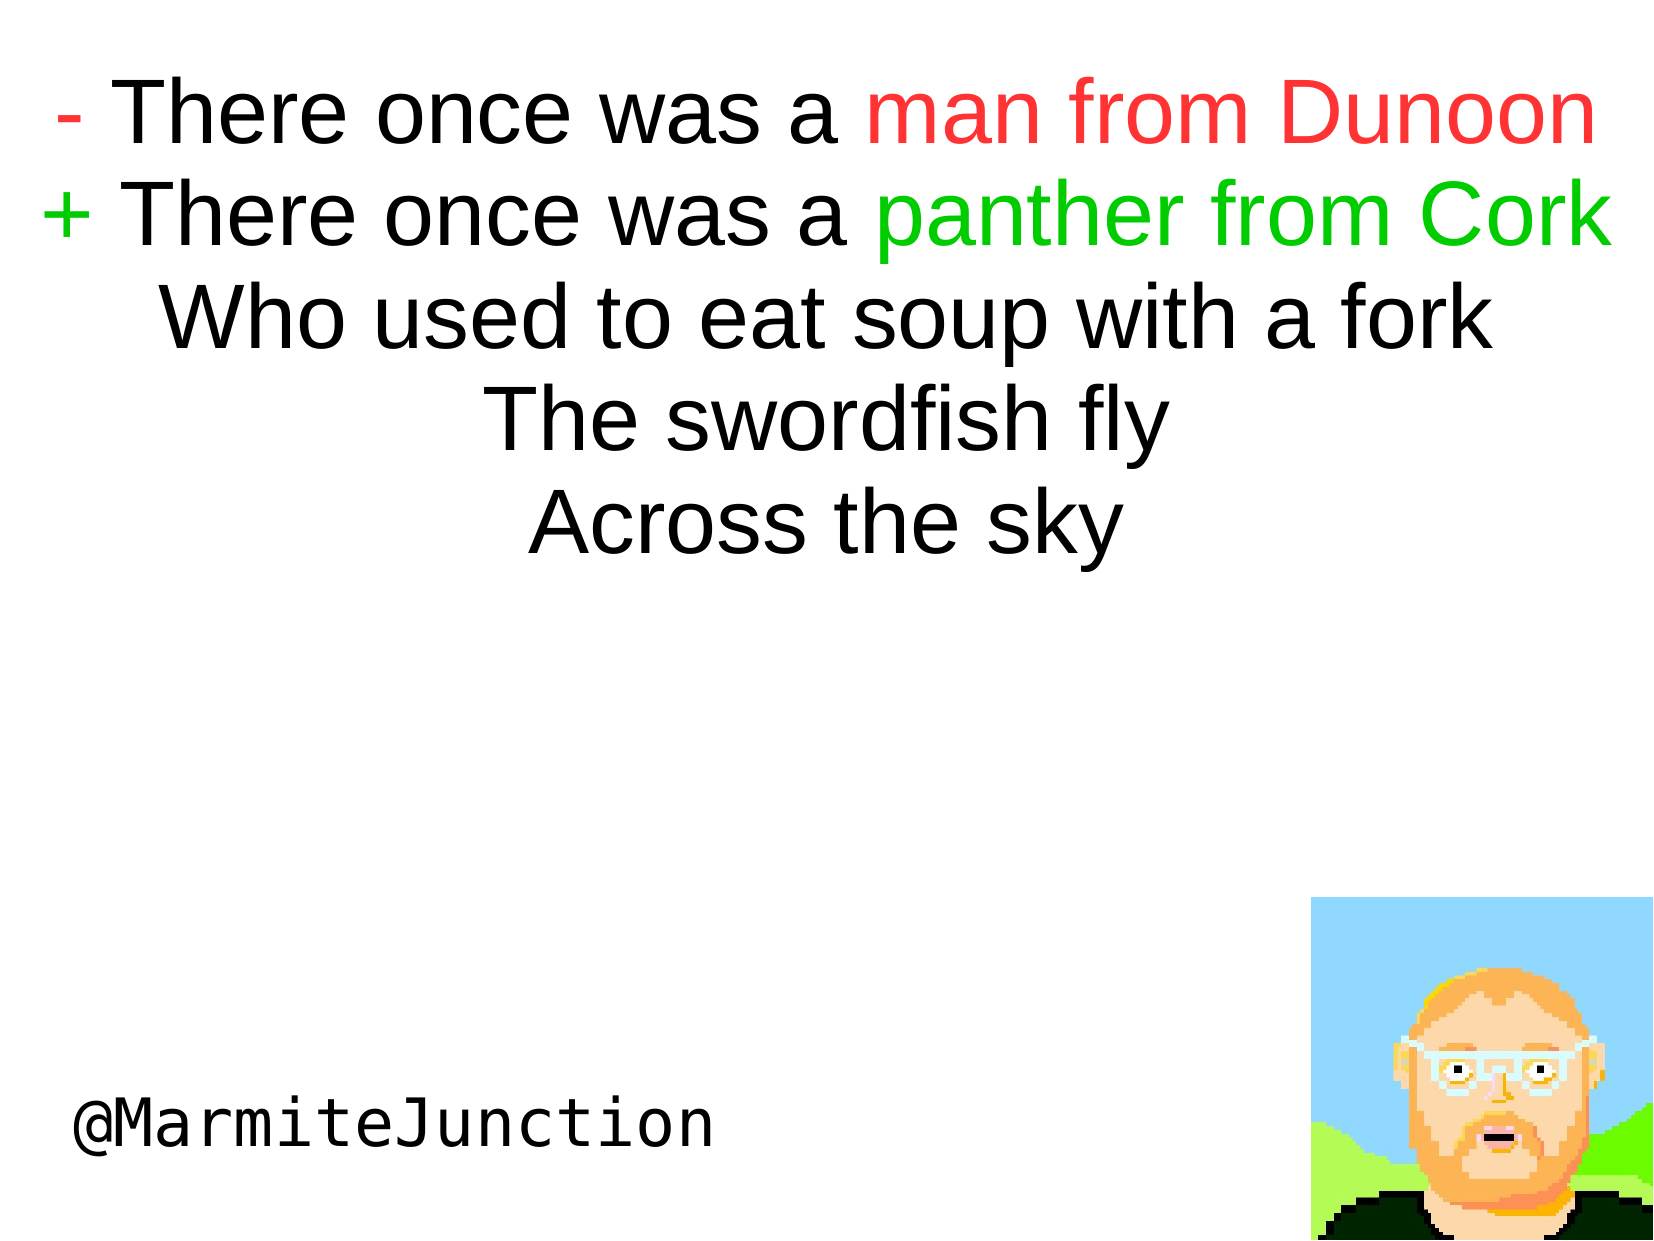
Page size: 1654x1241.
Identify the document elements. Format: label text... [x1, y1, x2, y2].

text_box @MarmiteJunction [58, 1076, 733, 1170]
picture [1311, 897, 1653, 1240]
text_box - There once was a man from Dunoon + There once was a panther from Cork Who used to eat soup with a fork The swordfish fly Across the sky [0, 52, 1654, 609]
